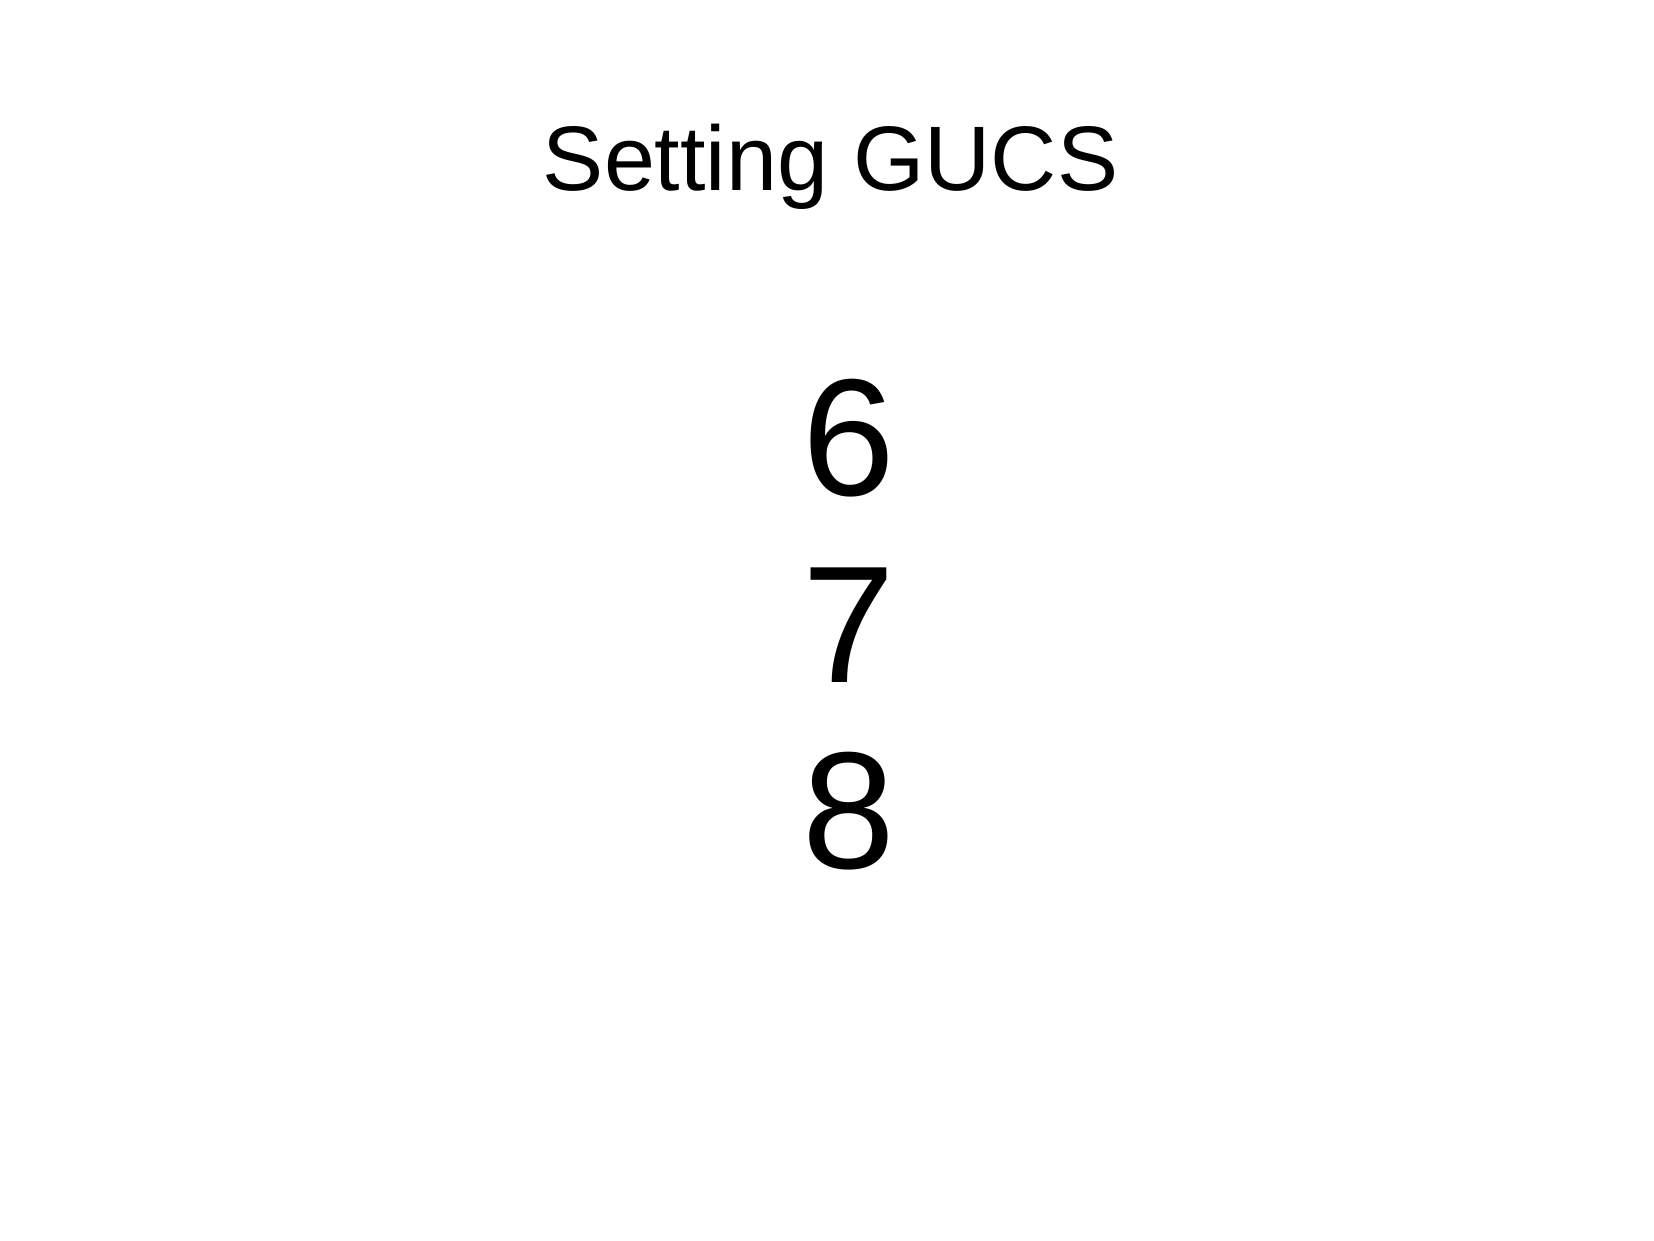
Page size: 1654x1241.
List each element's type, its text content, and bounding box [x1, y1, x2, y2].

text_box 6 7 8 [787, 337, 910, 912]
title Setting GUCS [86, 55, 1576, 263]
